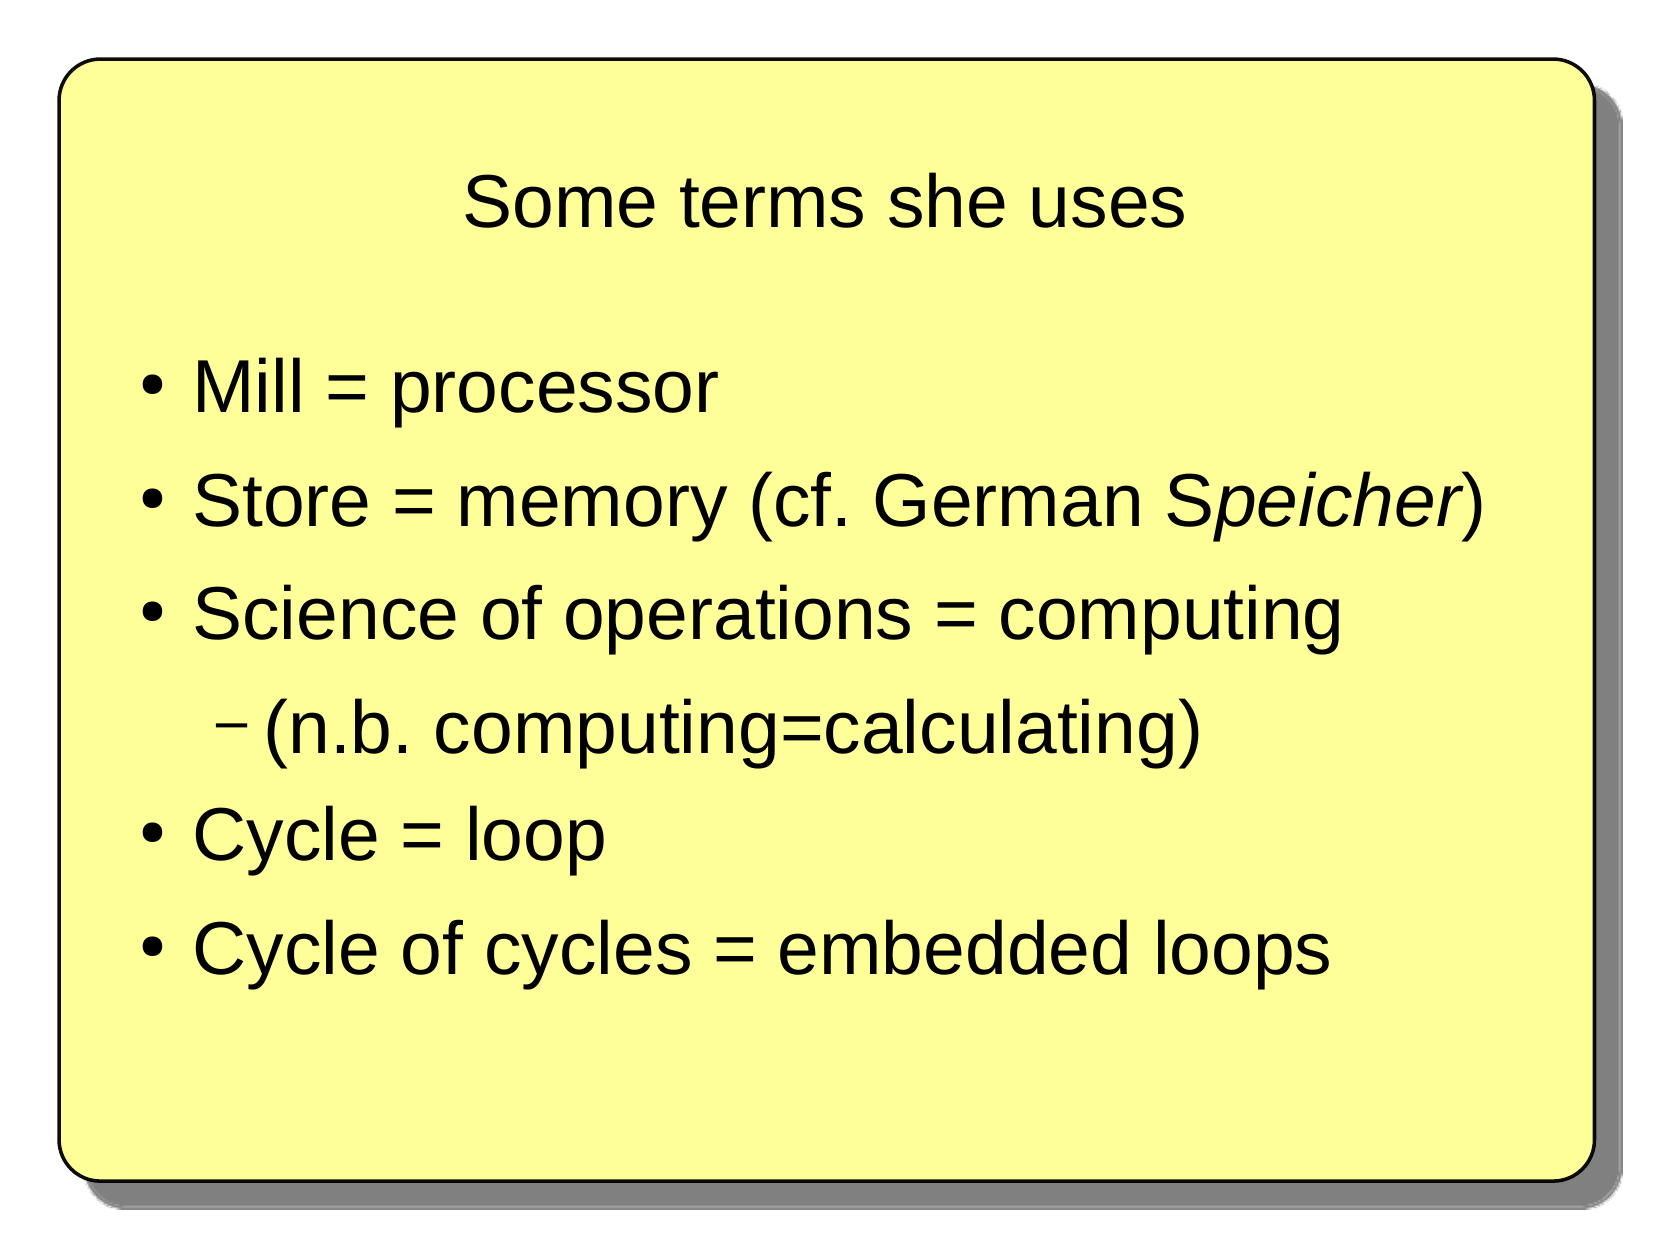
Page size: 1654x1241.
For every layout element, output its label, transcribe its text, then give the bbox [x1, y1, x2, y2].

title Some terms she uses [118, 105, 1532, 298]
list Mill = processor Store = memory (cf. German Speicher) Science of operations = computing (n.b. computing=calculating) Cycle = loop Cycle of cycles = embedded loops [121, 344, 1534, 1112]
